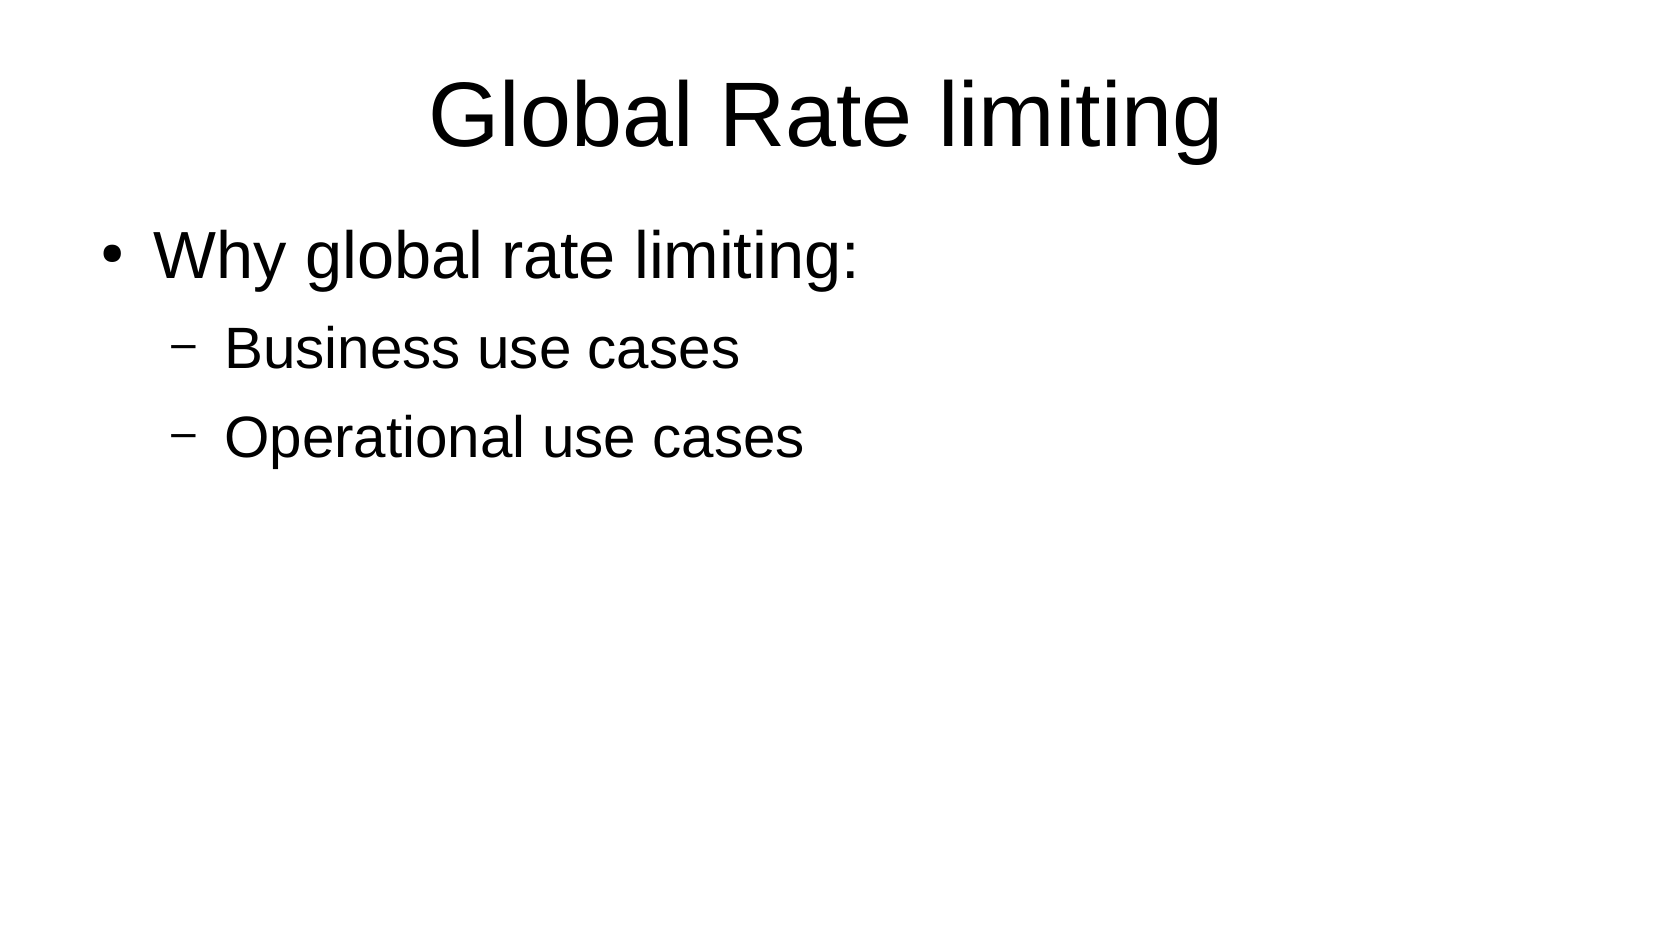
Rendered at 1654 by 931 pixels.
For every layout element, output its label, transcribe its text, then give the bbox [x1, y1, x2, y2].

list Why global rate limiting: Business use cases Operational use cases [82, 217, 1571, 758]
title Global Rate limiting [82, 37, 1571, 193]
